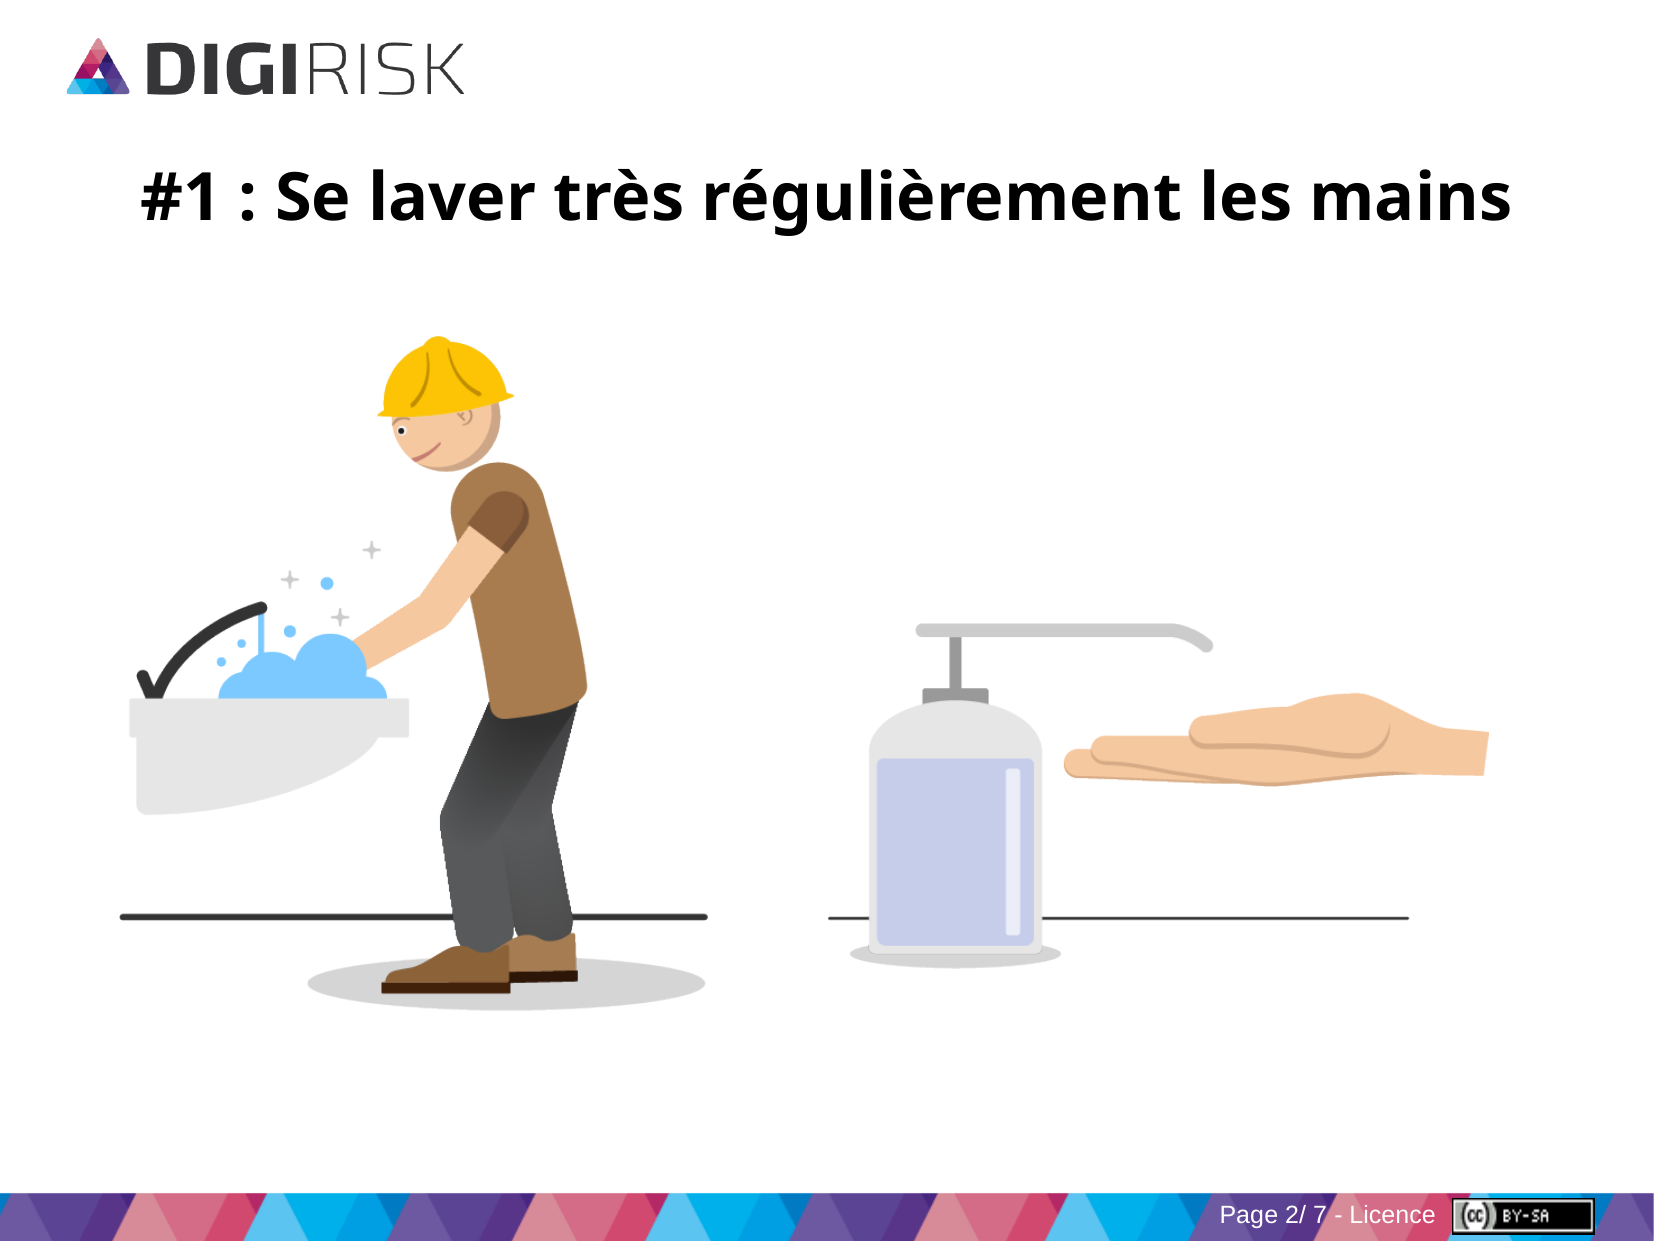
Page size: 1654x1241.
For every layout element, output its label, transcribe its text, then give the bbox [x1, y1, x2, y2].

picture [0, 1175, 1654, 1241]
picture [119, 336, 708, 1011]
title #1 : Se laver très régulièrement les mains [64, 154, 1589, 236]
picture [64, 35, 464, 95]
picture [828, 623, 1489, 969]
